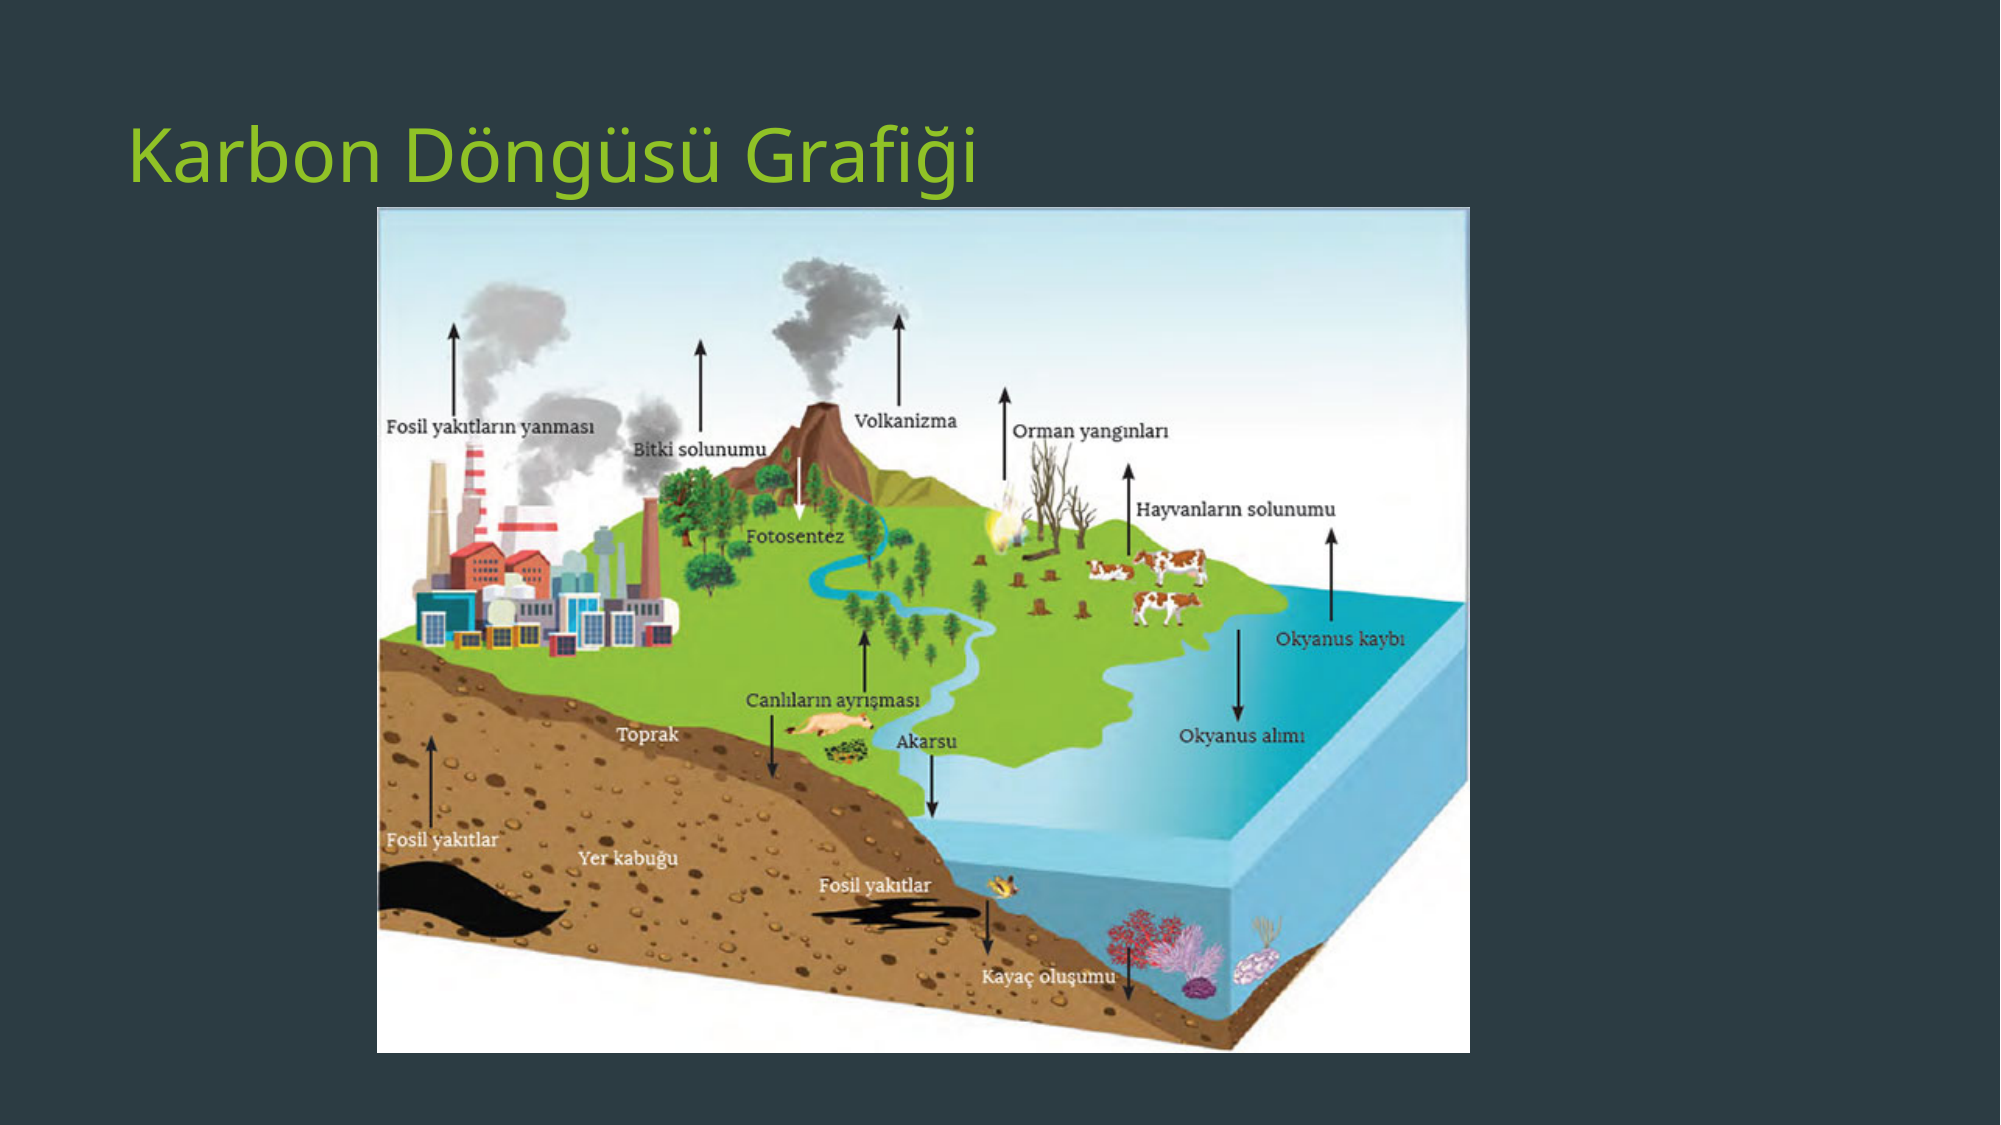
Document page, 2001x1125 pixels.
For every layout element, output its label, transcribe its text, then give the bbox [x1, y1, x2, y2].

picture [377, 207, 1470, 1053]
title Karbon Döngüsü Grafiği [111, 99, 1522, 317]
